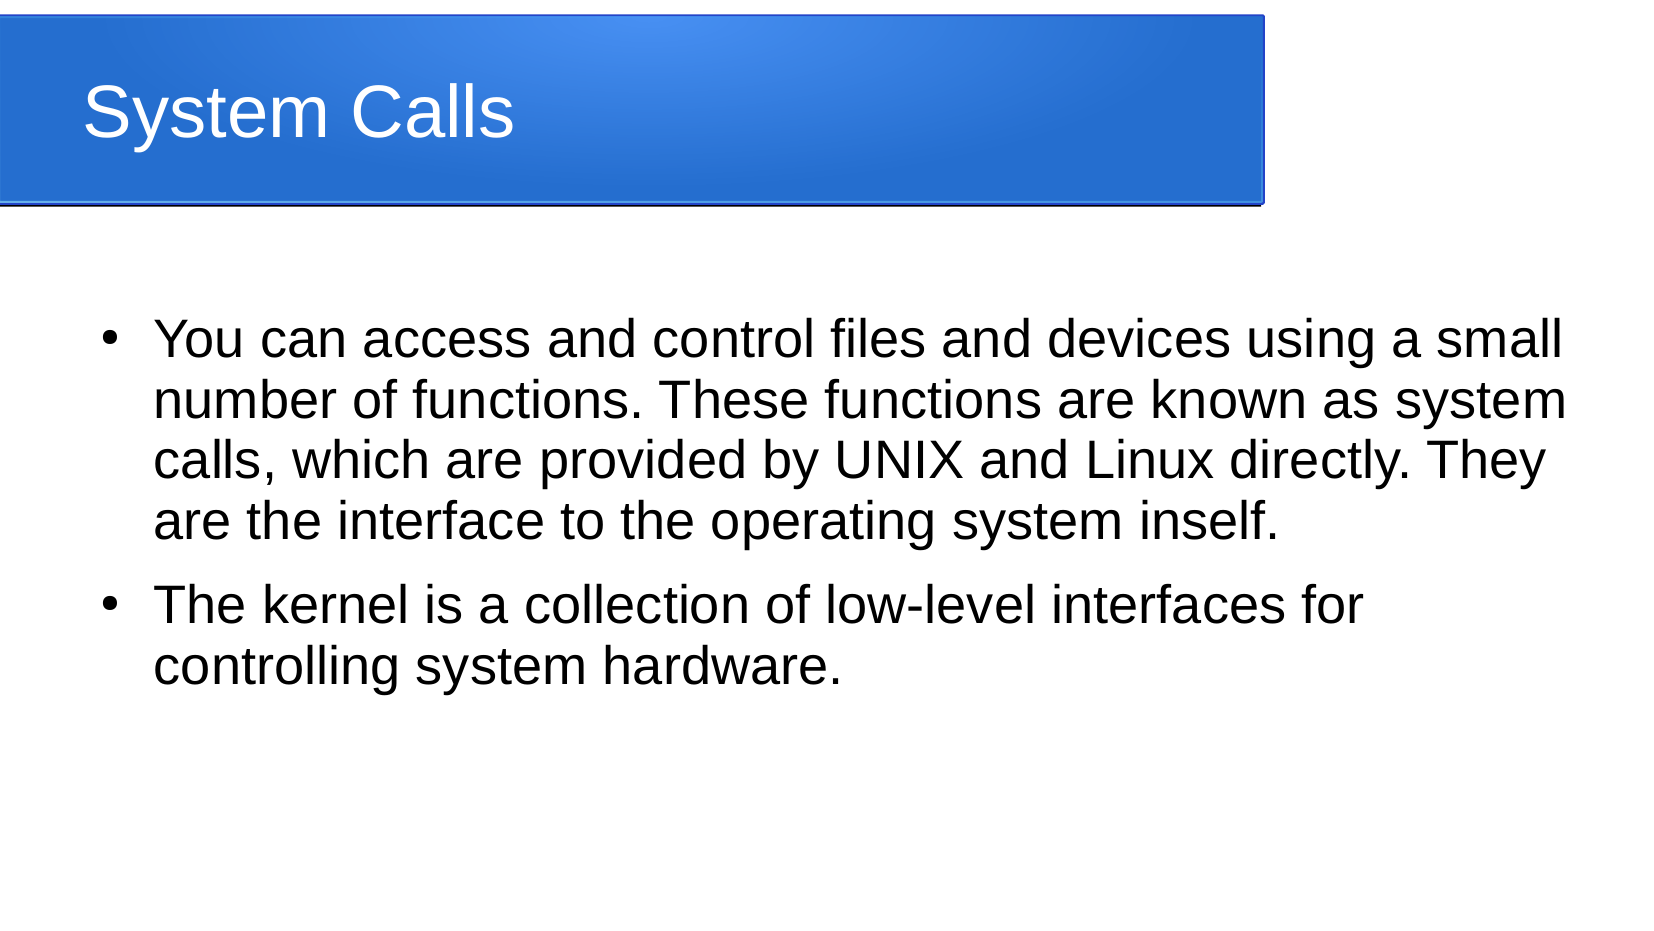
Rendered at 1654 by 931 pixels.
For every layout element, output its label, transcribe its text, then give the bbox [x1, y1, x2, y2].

list You can access and control files and devices using a small number of functions. These functions are known as system calls, which are provided by UNIX and Linux directly. They are the interface to the operating system inself. The kernel is a collection of low-level interfaces for controlling system hardware. [82, 224, 1571, 764]
title System Calls [82, 35, 1235, 189]
